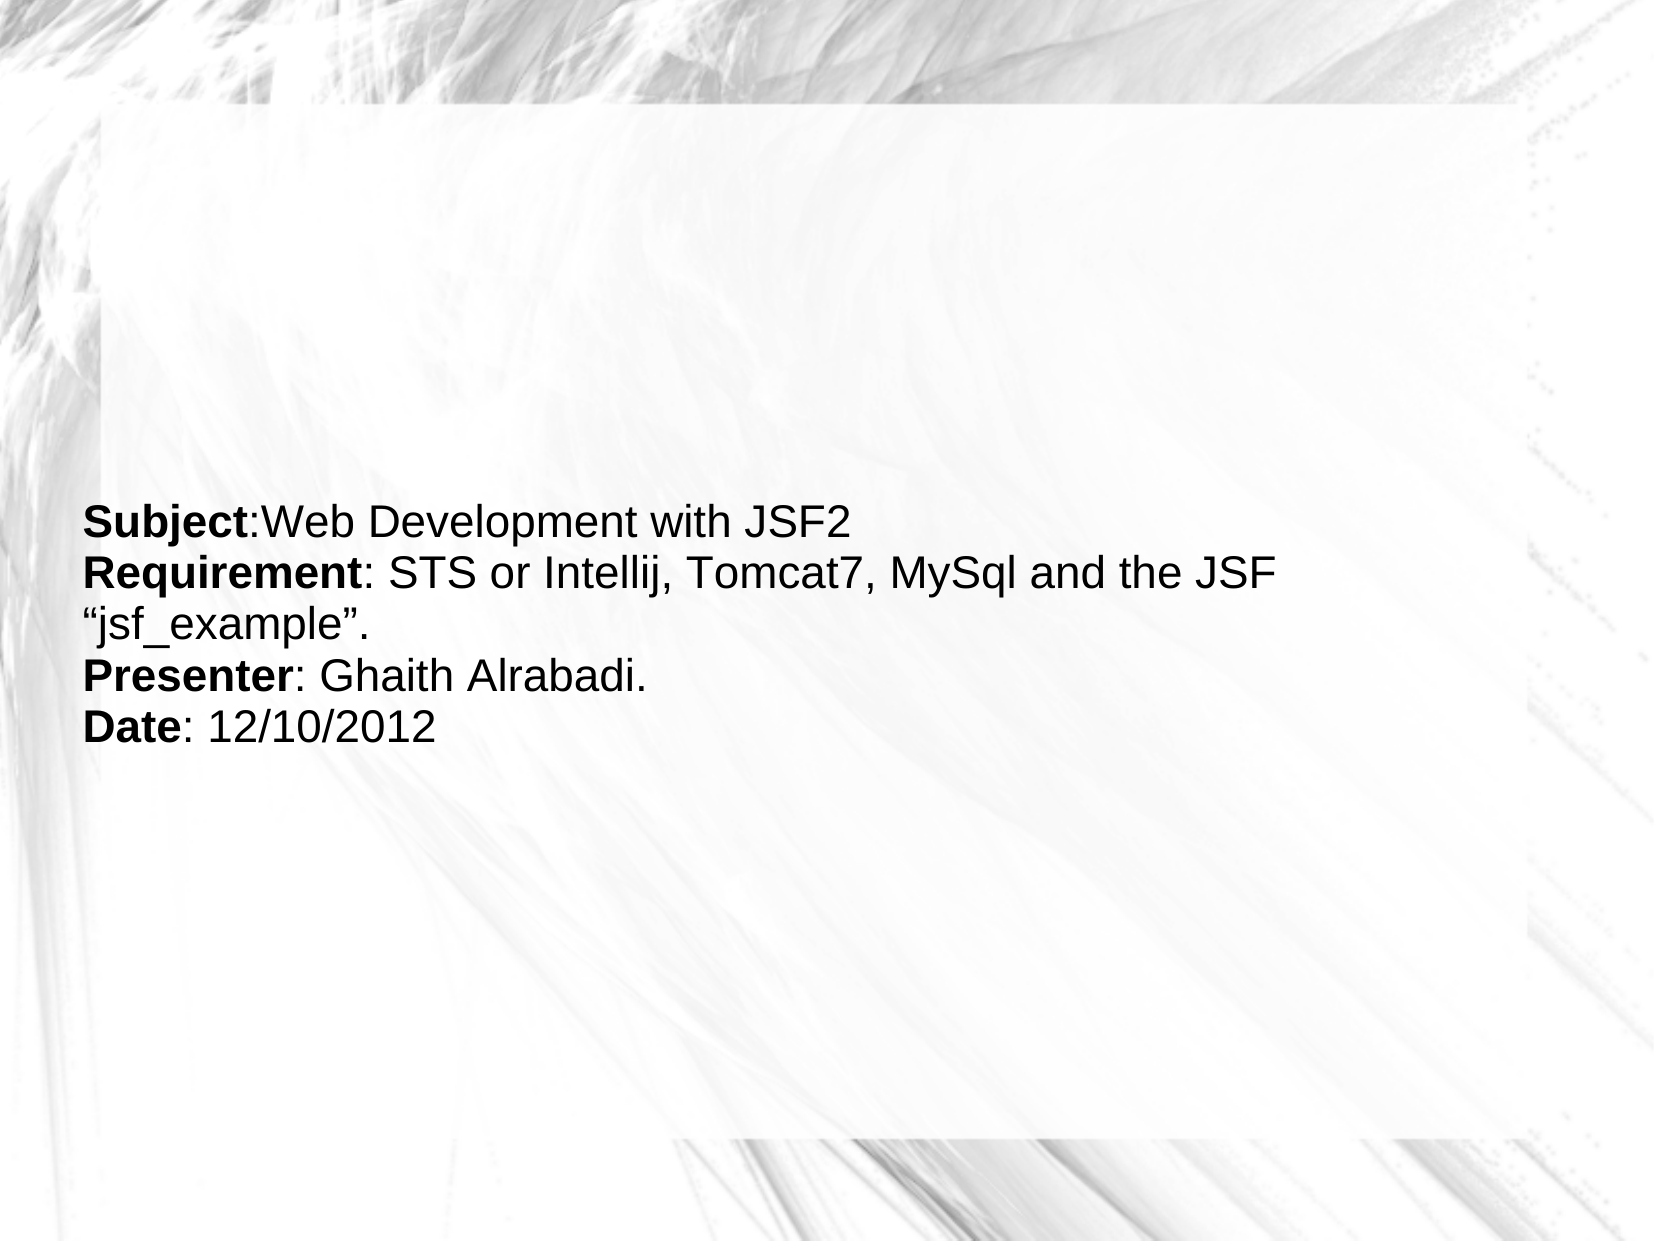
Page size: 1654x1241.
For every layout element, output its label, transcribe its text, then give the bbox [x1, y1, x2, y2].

picture [0, 0, 1654, 1241]
subtitle Subject:Web Development with JSF2 Requirement: STS or Intellij, Tomcat7, MySql and the JSF “jsf_example”. Presenter: Ghaith Alrabadi. Date: 12/10/2012 [82, 290, 1538, 1010]
